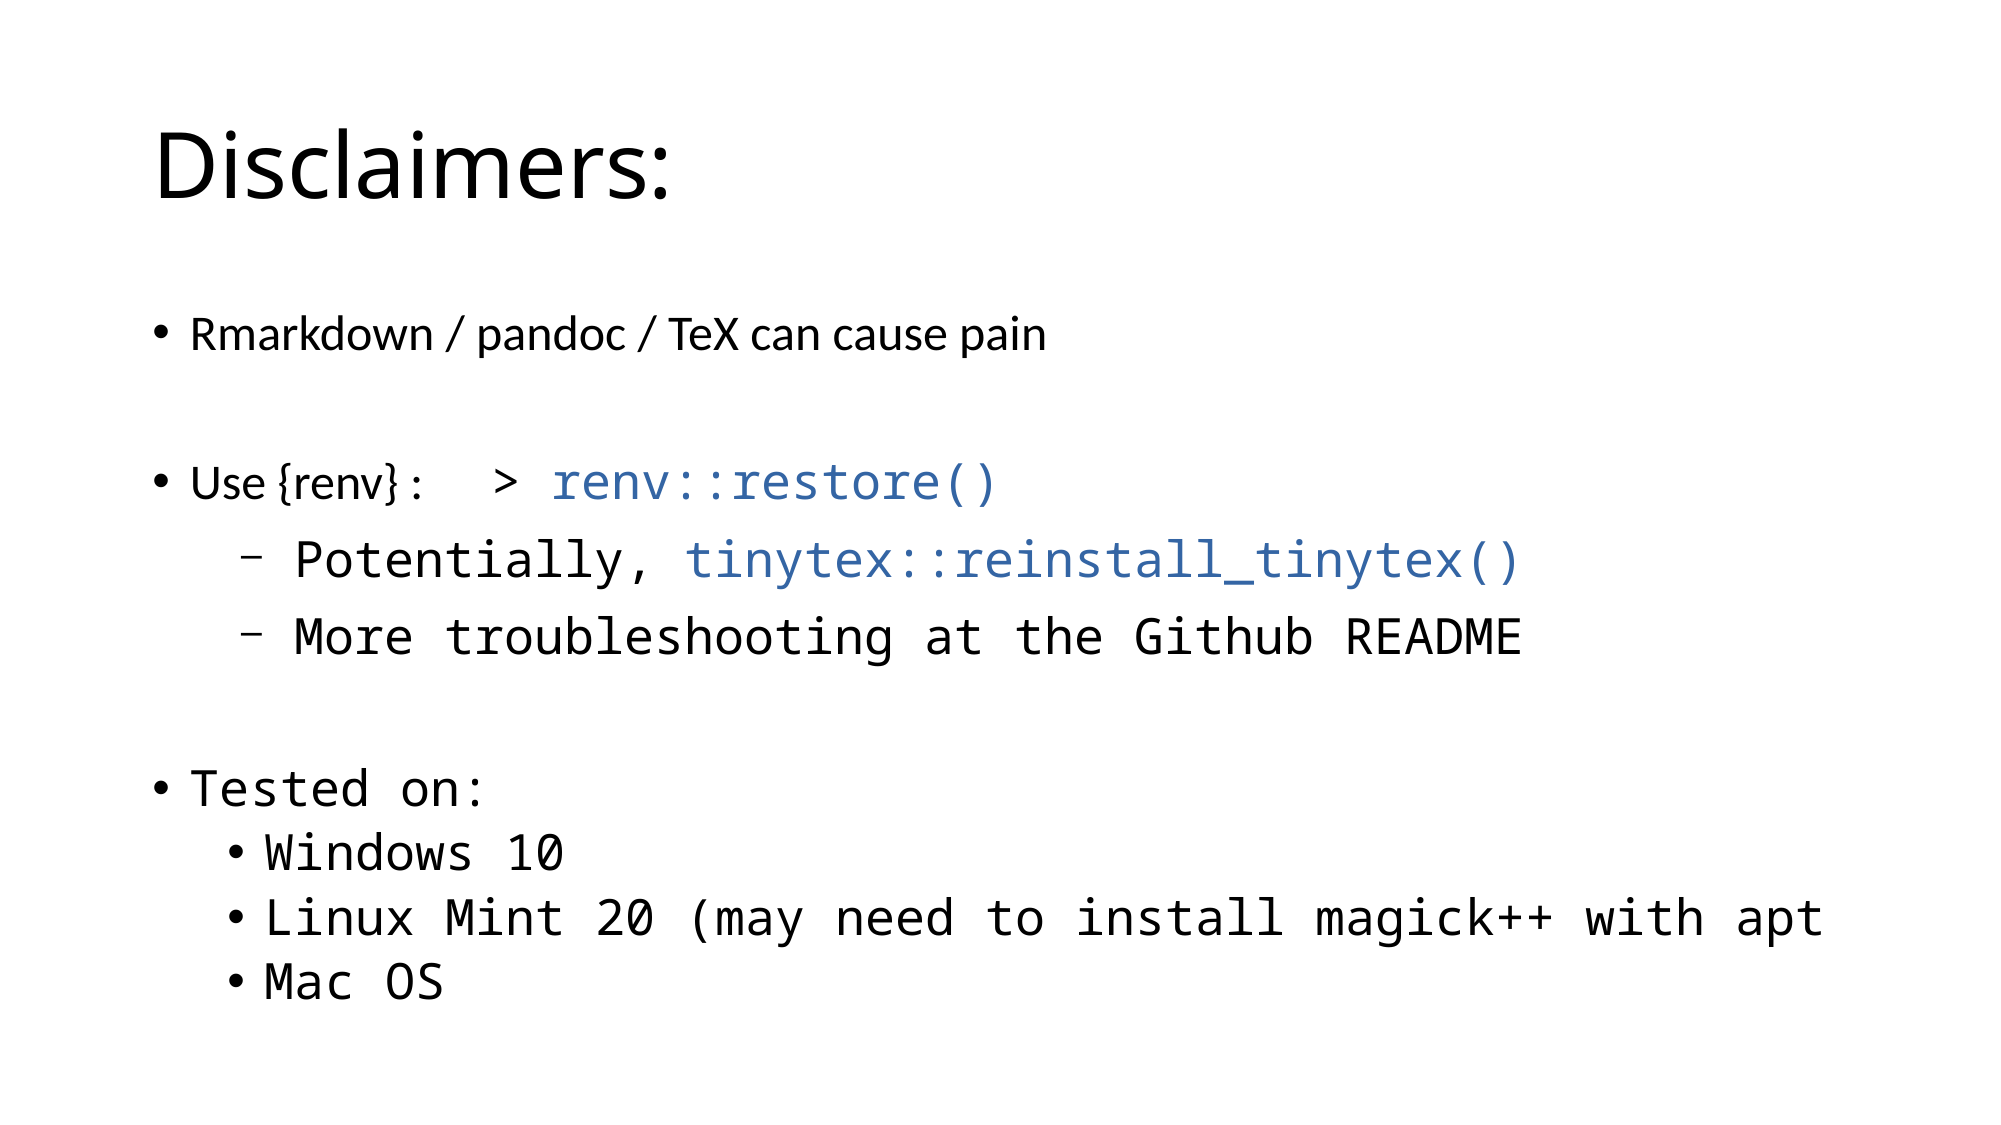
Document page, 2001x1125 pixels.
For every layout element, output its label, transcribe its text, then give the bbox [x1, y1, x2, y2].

list Rmarkdown / pandoc / TeX can cause pain Use {renv} : > renv::restore() Potentially, tinytex::reinstall_tinytex() More troubleshooting at the Github README Tested on: Windows 10 Linux Mint 20 (may need to install magick++ with apt Mac OS [137, 299, 1863, 1014]
title Disclaimers: [137, 59, 1863, 278]
